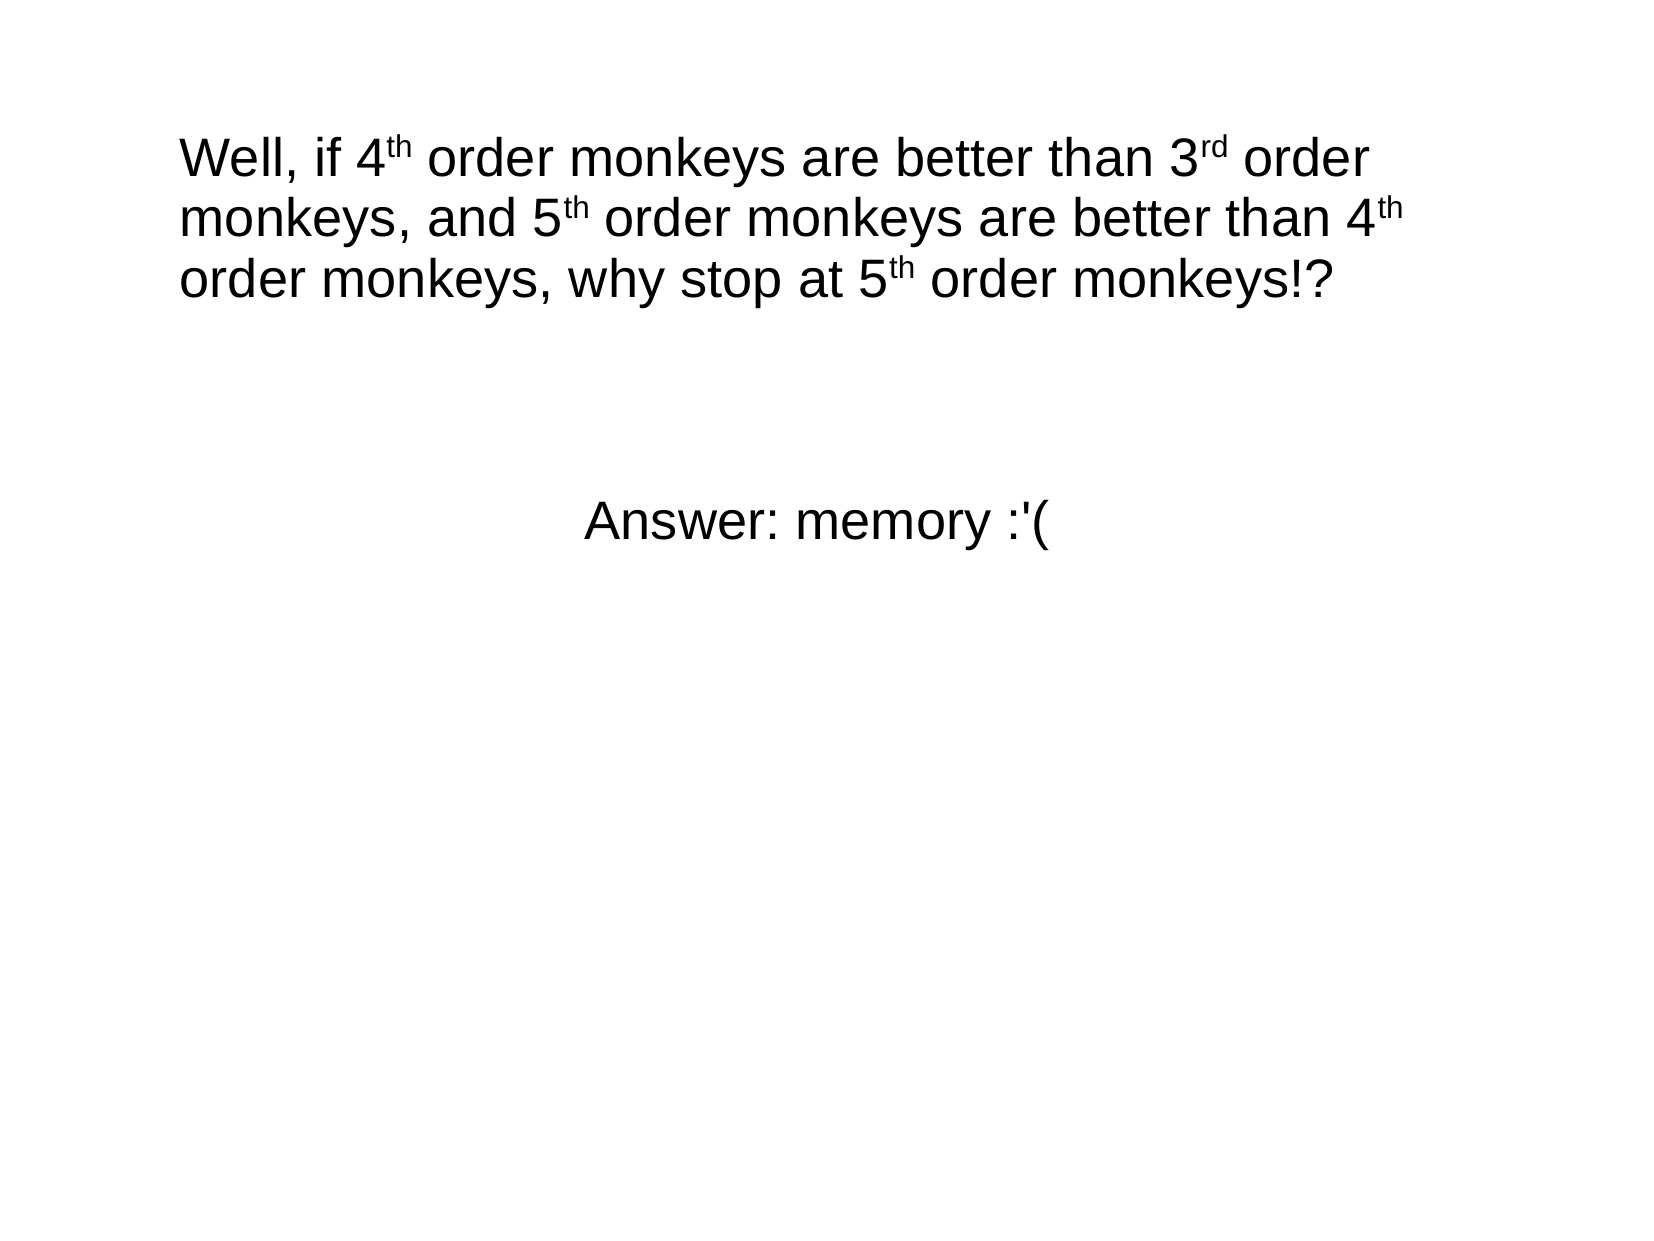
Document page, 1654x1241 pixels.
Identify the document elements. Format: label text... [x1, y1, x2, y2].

text_box Well, if 4th order monkeys are better than 3rd order monkeys, and 5th order monkeys are better than 4th order monkeys, why stop at 5th order monkeys!? Answer: memory :'( [165, 120, 1471, 565]
